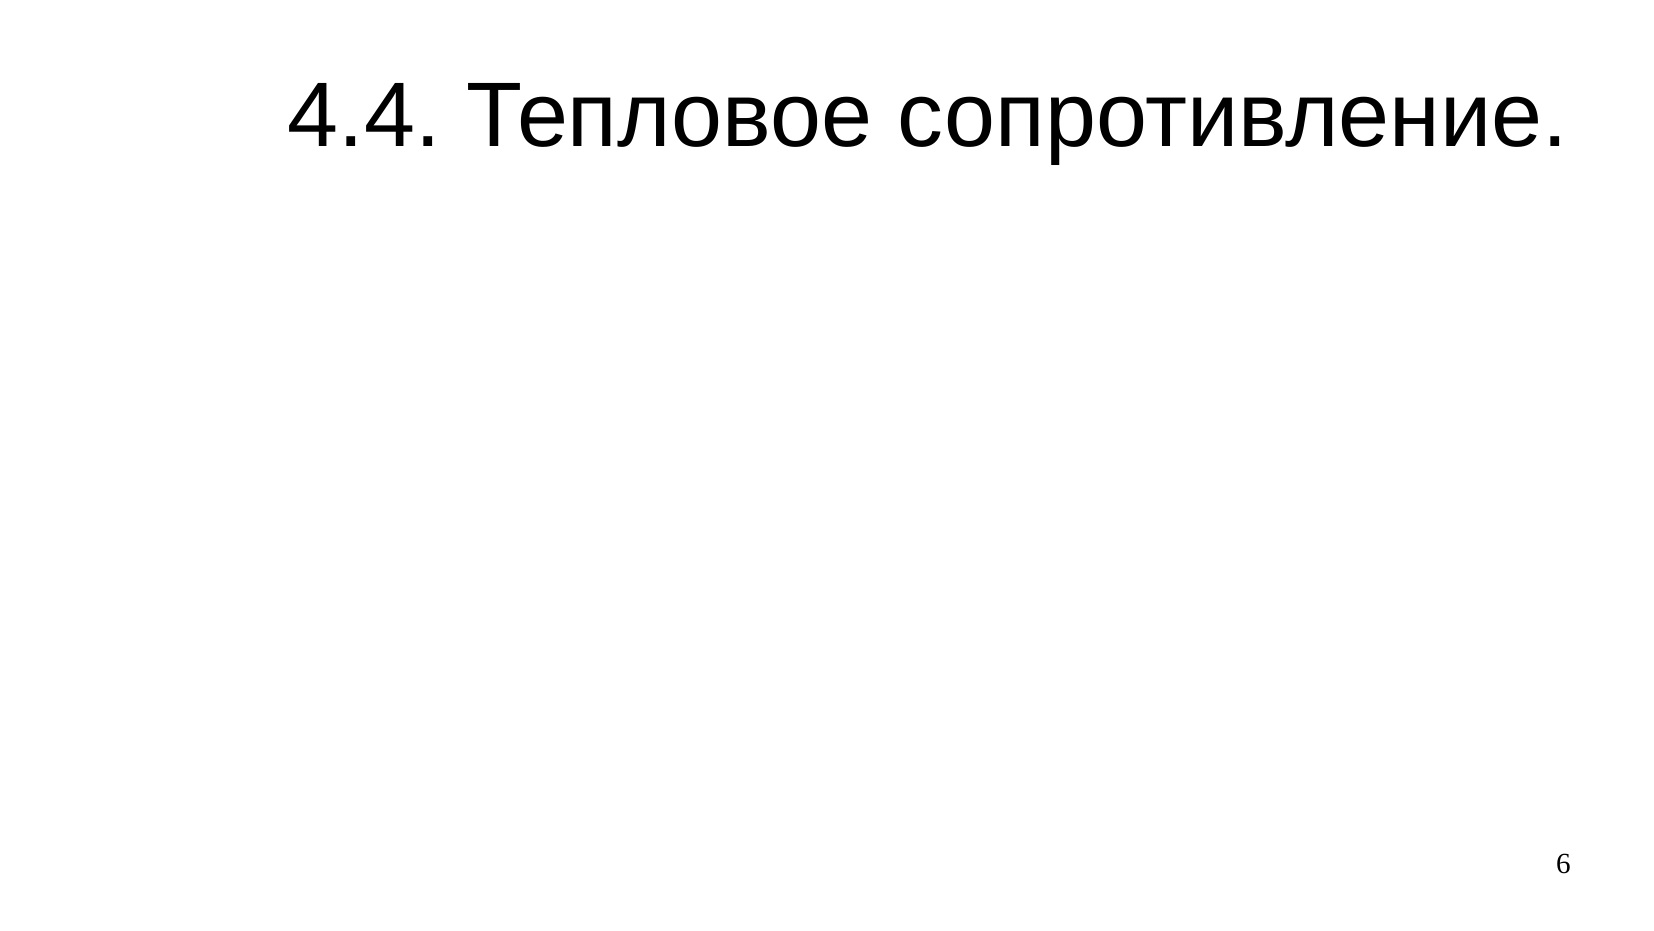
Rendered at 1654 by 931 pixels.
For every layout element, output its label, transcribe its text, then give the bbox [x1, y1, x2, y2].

title 4.4. Тепловое сопротивление. [82, 37, 1571, 193]
